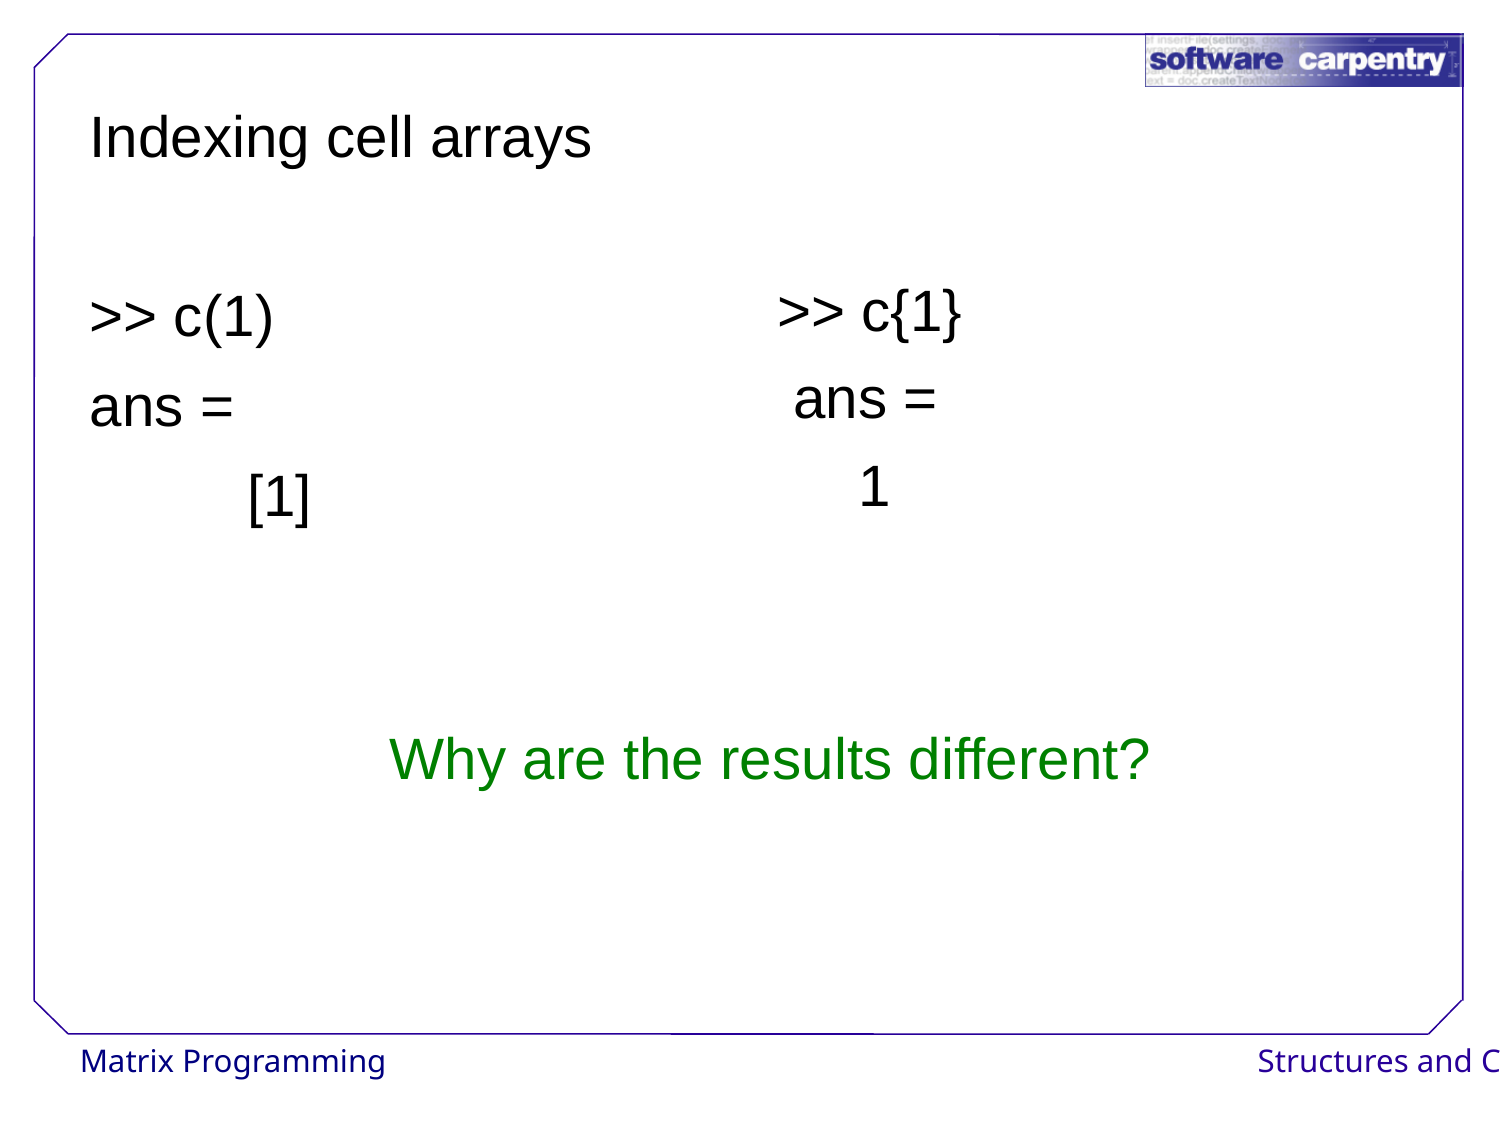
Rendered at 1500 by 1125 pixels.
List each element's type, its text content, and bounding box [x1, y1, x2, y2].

text_box Why are the results different? [374, 714, 1200, 799]
text_box >> c{1} ans = 1 [762, 273, 1275, 608]
list Indexing cell arrays >> c(1) ans = [1] [75, 99, 613, 613]
picture [1145, 33, 1464, 87]
